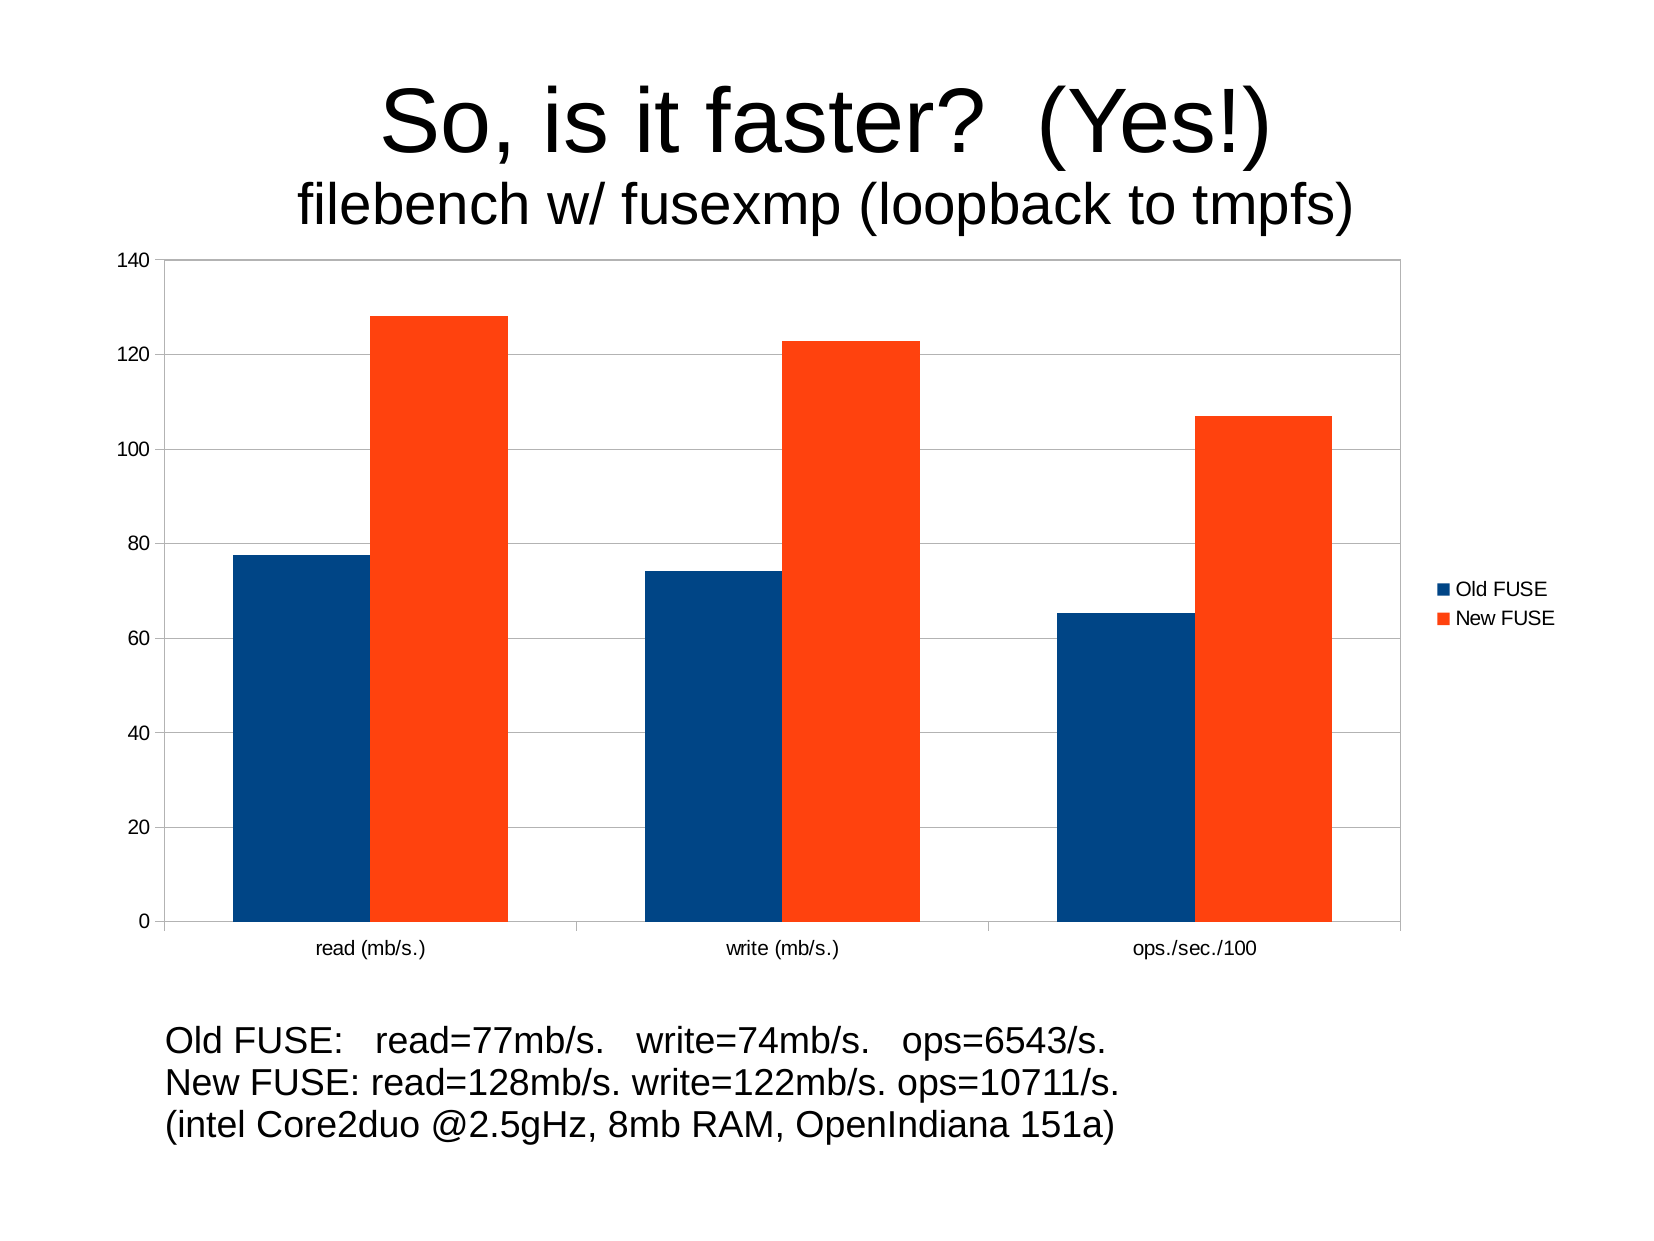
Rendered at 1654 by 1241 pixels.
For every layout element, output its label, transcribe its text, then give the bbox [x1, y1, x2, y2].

chart [86, 233, 1576, 976]
title So, is it faster? (Yes!) filebench w/ fusexmp (loopback to tmpfs) [82, 49, 1571, 257]
text_box Old FUSE: read=77mb/s. write=74mb/s. ops=6543/s. New FUSE: read=128mb/s. write=122mb/s. ops=10711/s. (intel Core2duo @2.5gHz, 8mb RAM, OpenIndiana 151a) [150, 1012, 1388, 1154]
